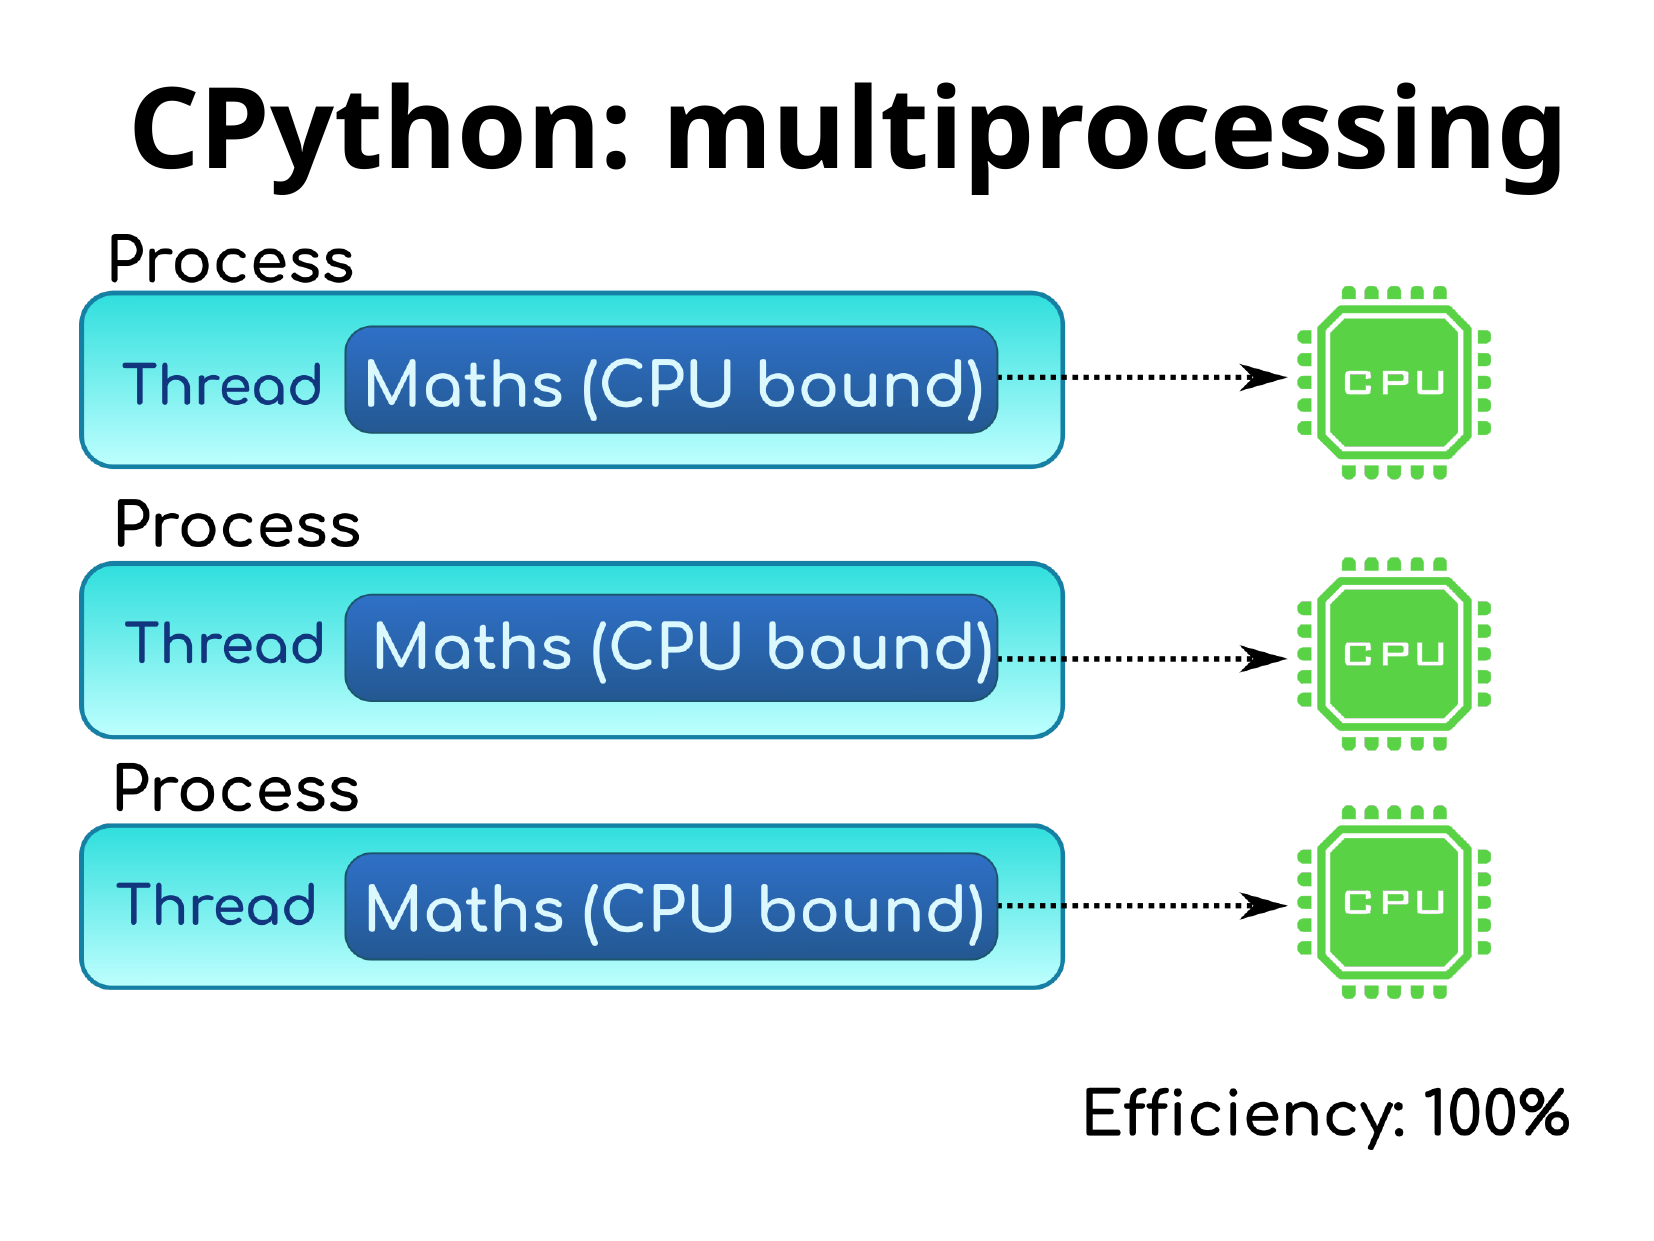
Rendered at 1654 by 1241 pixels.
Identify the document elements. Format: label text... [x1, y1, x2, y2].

picture [79, 234, 1569, 1150]
title CPython: multiprocessing [100, 0, 1598, 251]
